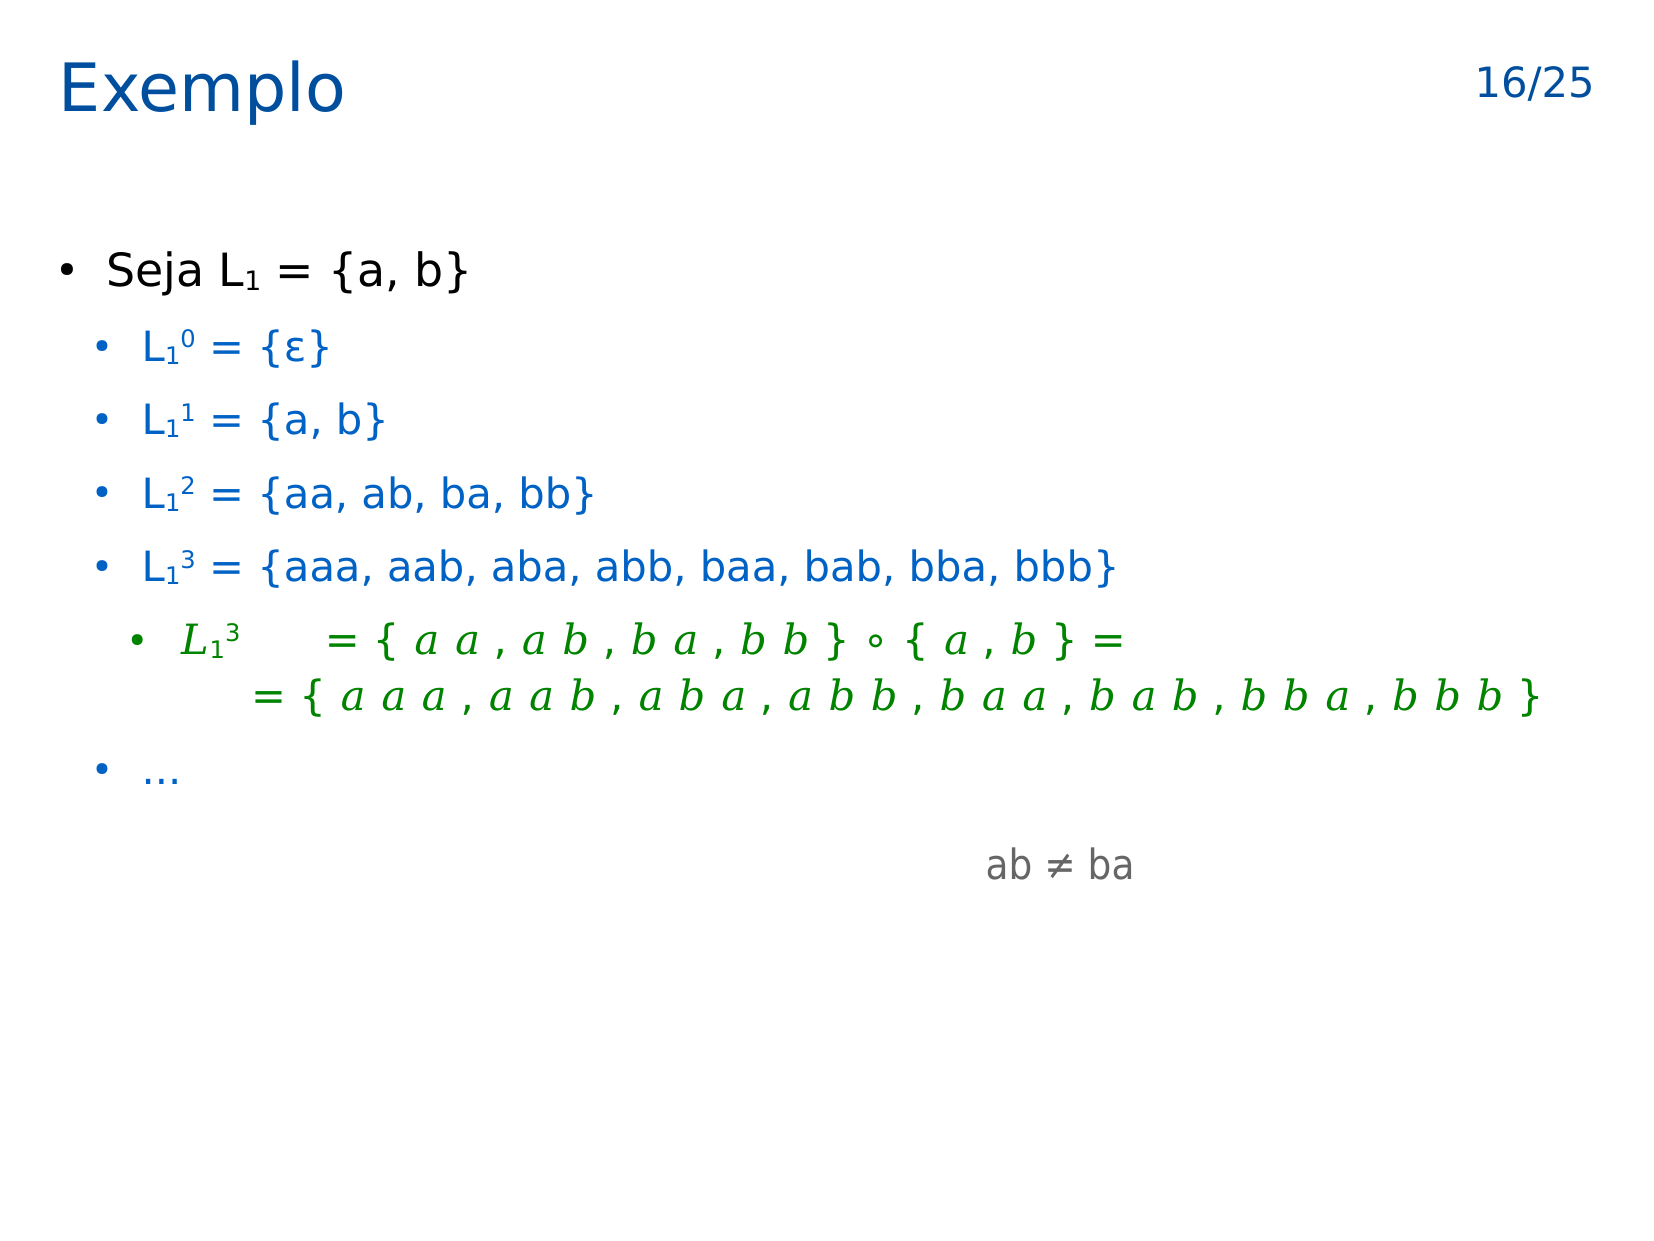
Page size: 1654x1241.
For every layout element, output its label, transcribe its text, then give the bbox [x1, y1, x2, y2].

text_box ab ≠ ba [970, 833, 1150, 897]
list Seja L1 = {a, b} L10 = {ε} L11 = {a, b} L12 = {aa, ab, ba, bb} L13 = {aaa, aab, aba, abb, baa, bab, bba, bbb} 𝐿13 = { 𝑎 𝑎 , 𝑎 𝑏 , 𝑏 𝑎 , 𝑏 𝑏 } ∘ { 𝑎 , 𝑏 } = = { 𝑎 𝑎 𝑎 , 𝑎 𝑎 𝑏 , 𝑎 𝑏 𝑎 , 𝑎 𝑏 𝑏 , 𝑏 𝑎 𝑎 , 𝑏 𝑎 𝑏 , 𝑏 𝑏 𝑎 , 𝑏 𝑏 𝑏 } ... [59, 236, 1595, 1211]
title Exemplo [59, 29, 1625, 148]
